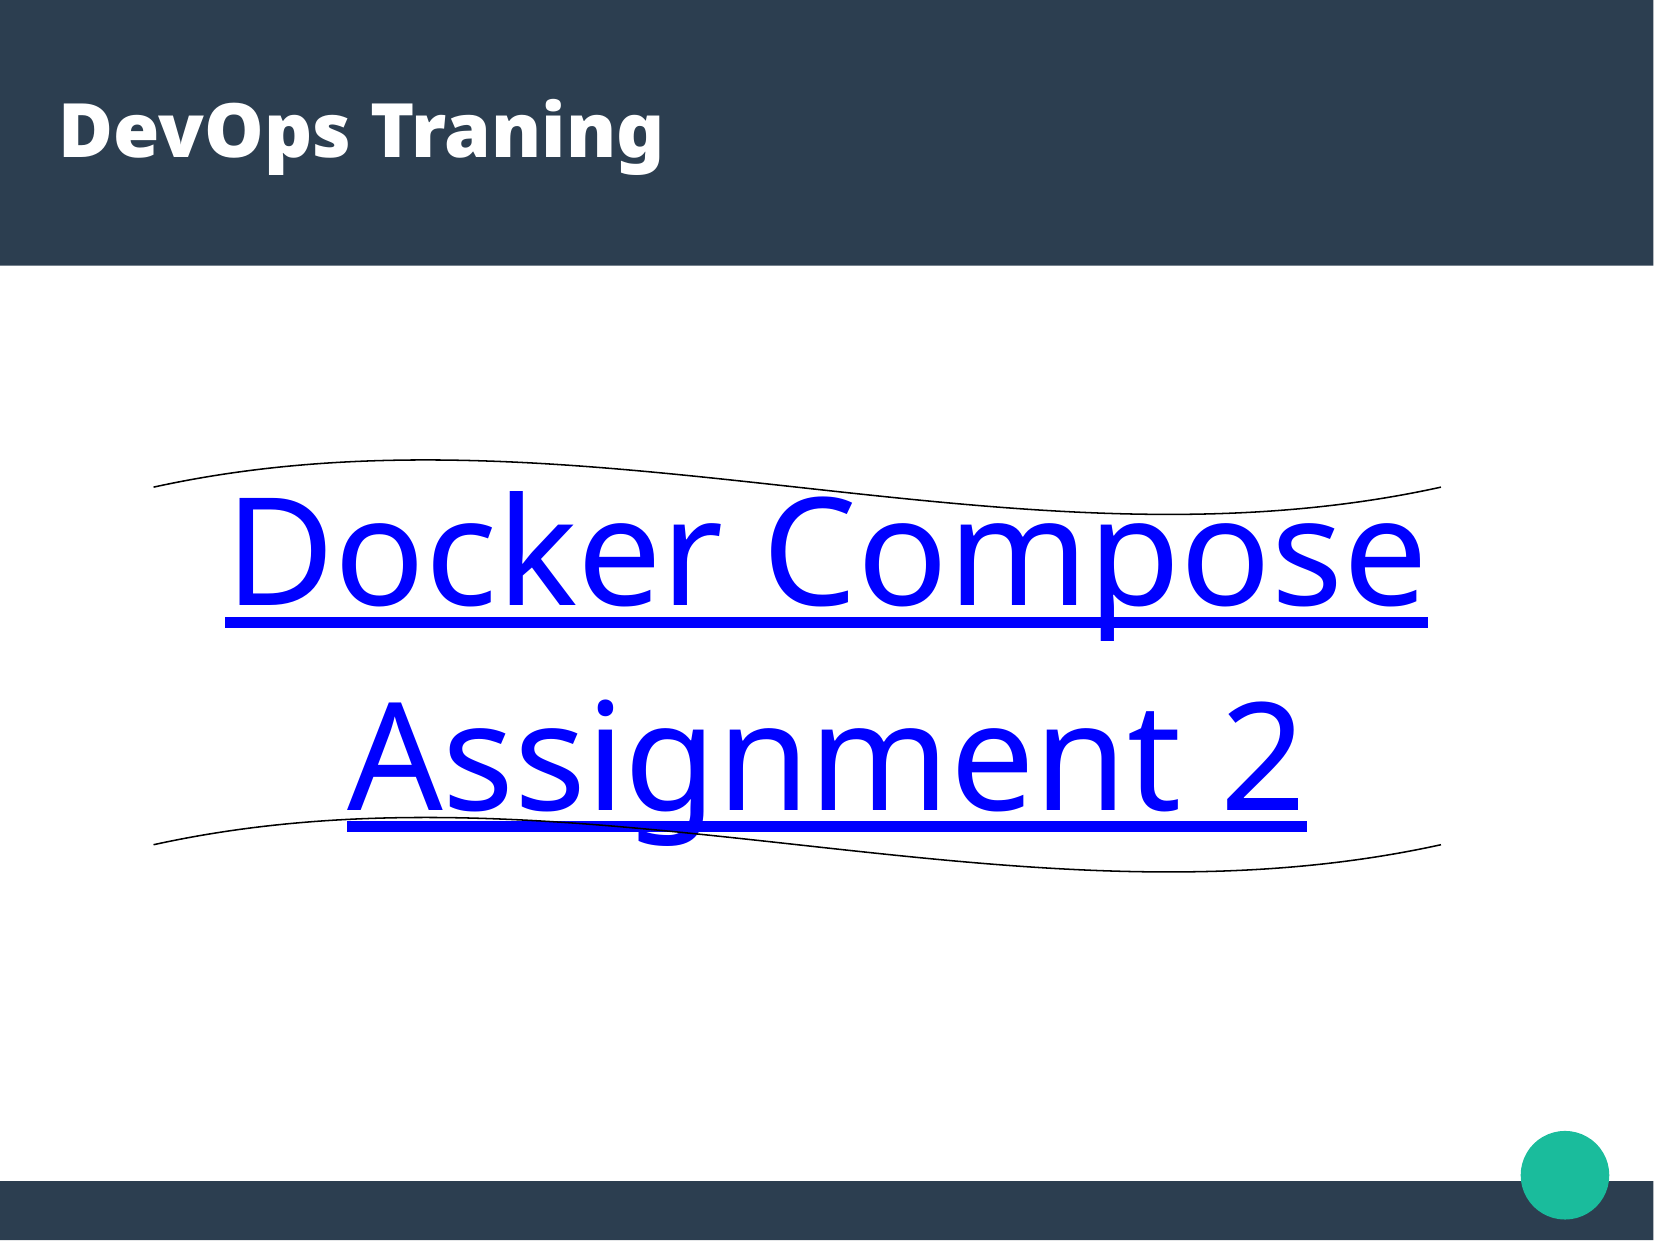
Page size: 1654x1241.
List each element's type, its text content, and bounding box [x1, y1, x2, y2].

title DevOps Traning [59, 49, 1595, 207]
subtitle Docker Compose Assignment 2 [82, 290, 1571, 1010]
